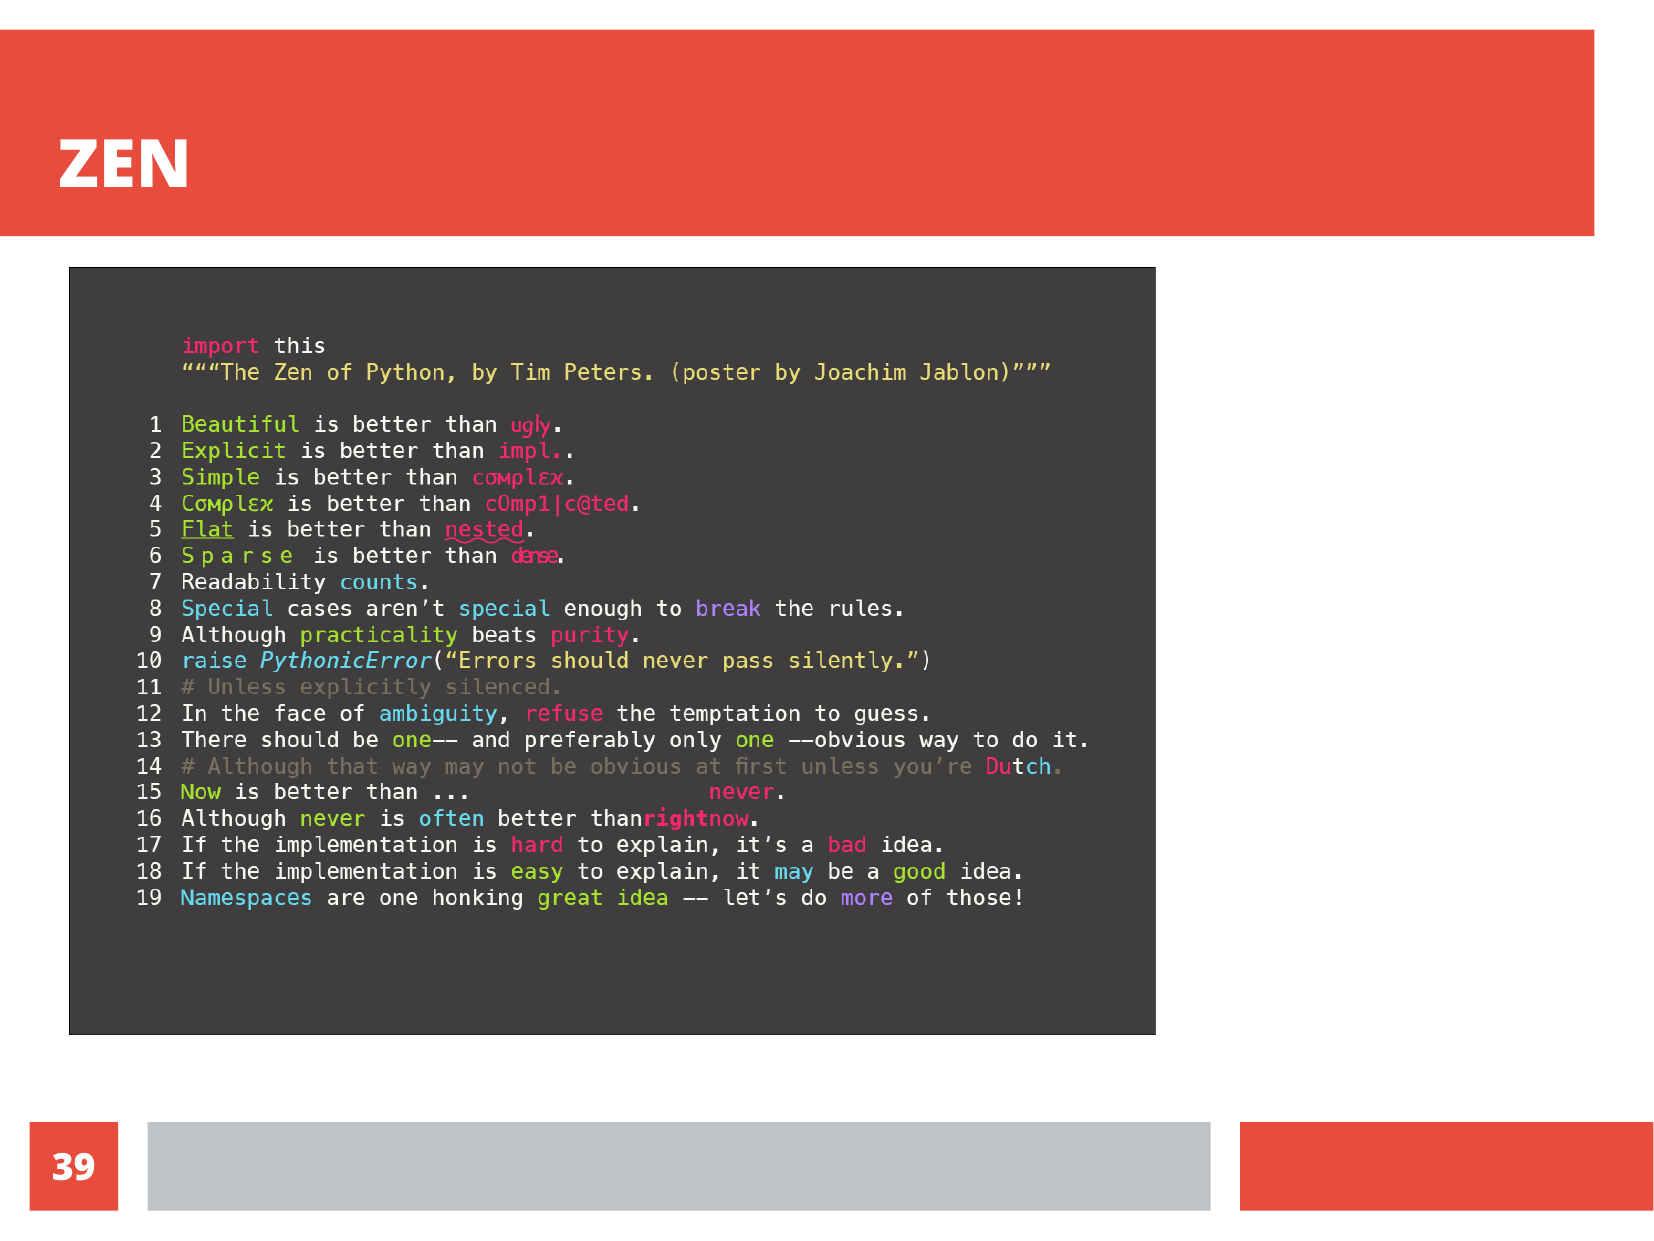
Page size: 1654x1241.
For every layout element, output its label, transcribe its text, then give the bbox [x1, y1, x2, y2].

title ZEN [59, 59, 1595, 207]
picture [69, 267, 1156, 1036]
